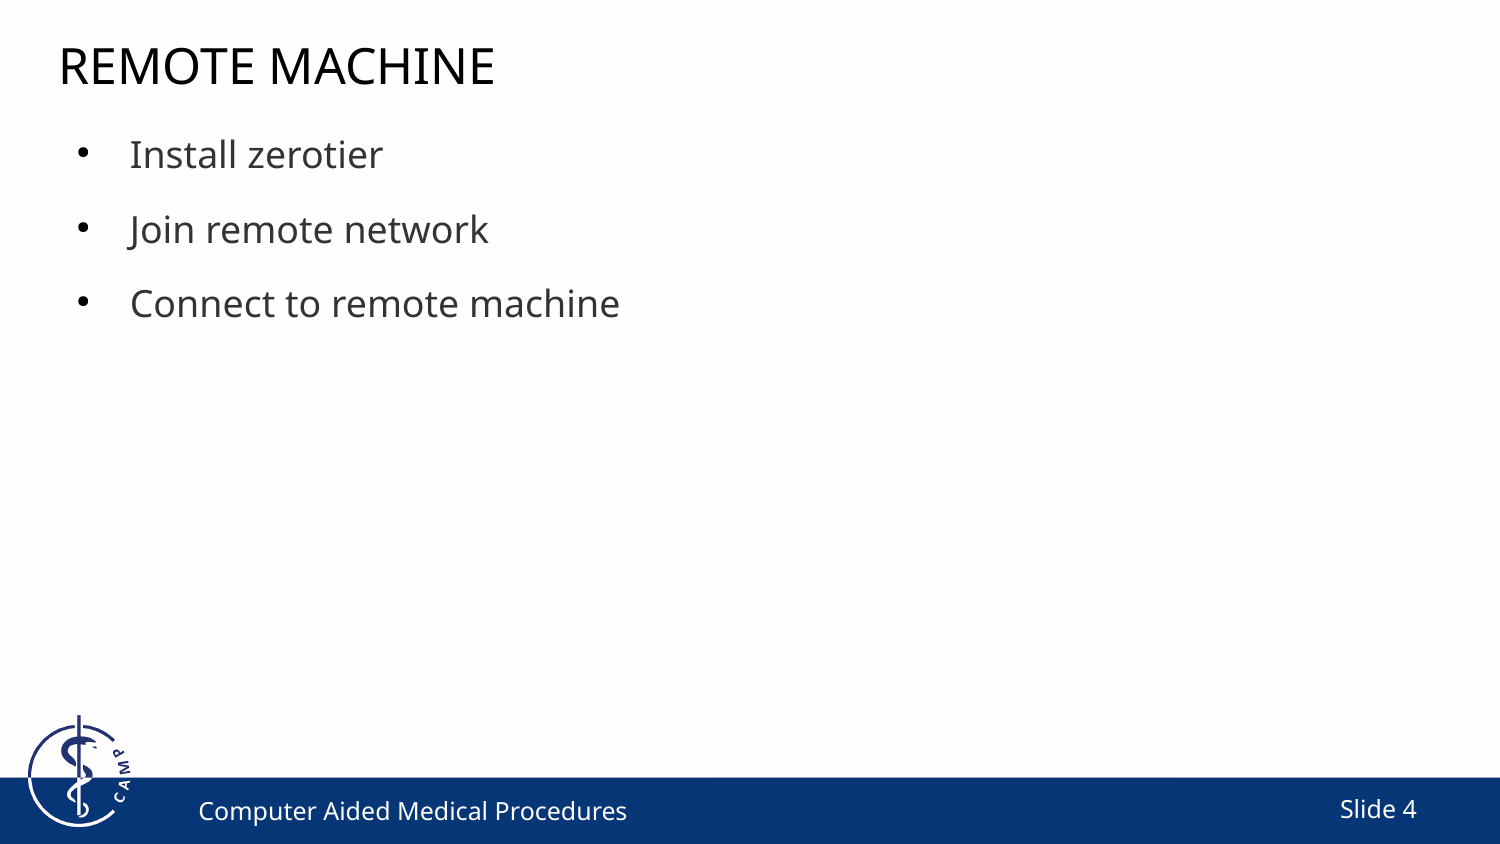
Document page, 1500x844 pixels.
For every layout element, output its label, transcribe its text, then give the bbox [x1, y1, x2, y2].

title REMOTE MACHINE [58, 28, 1438, 104]
text_box Slide 15 [1325, 778, 1500, 844]
text_box Computer Aided Medical Procedures [183, 778, 800, 844]
list Install zerotier Join remote network Connect to remote machine [58, 131, 1441, 760]
picture [0, 0, 1500, 844]
